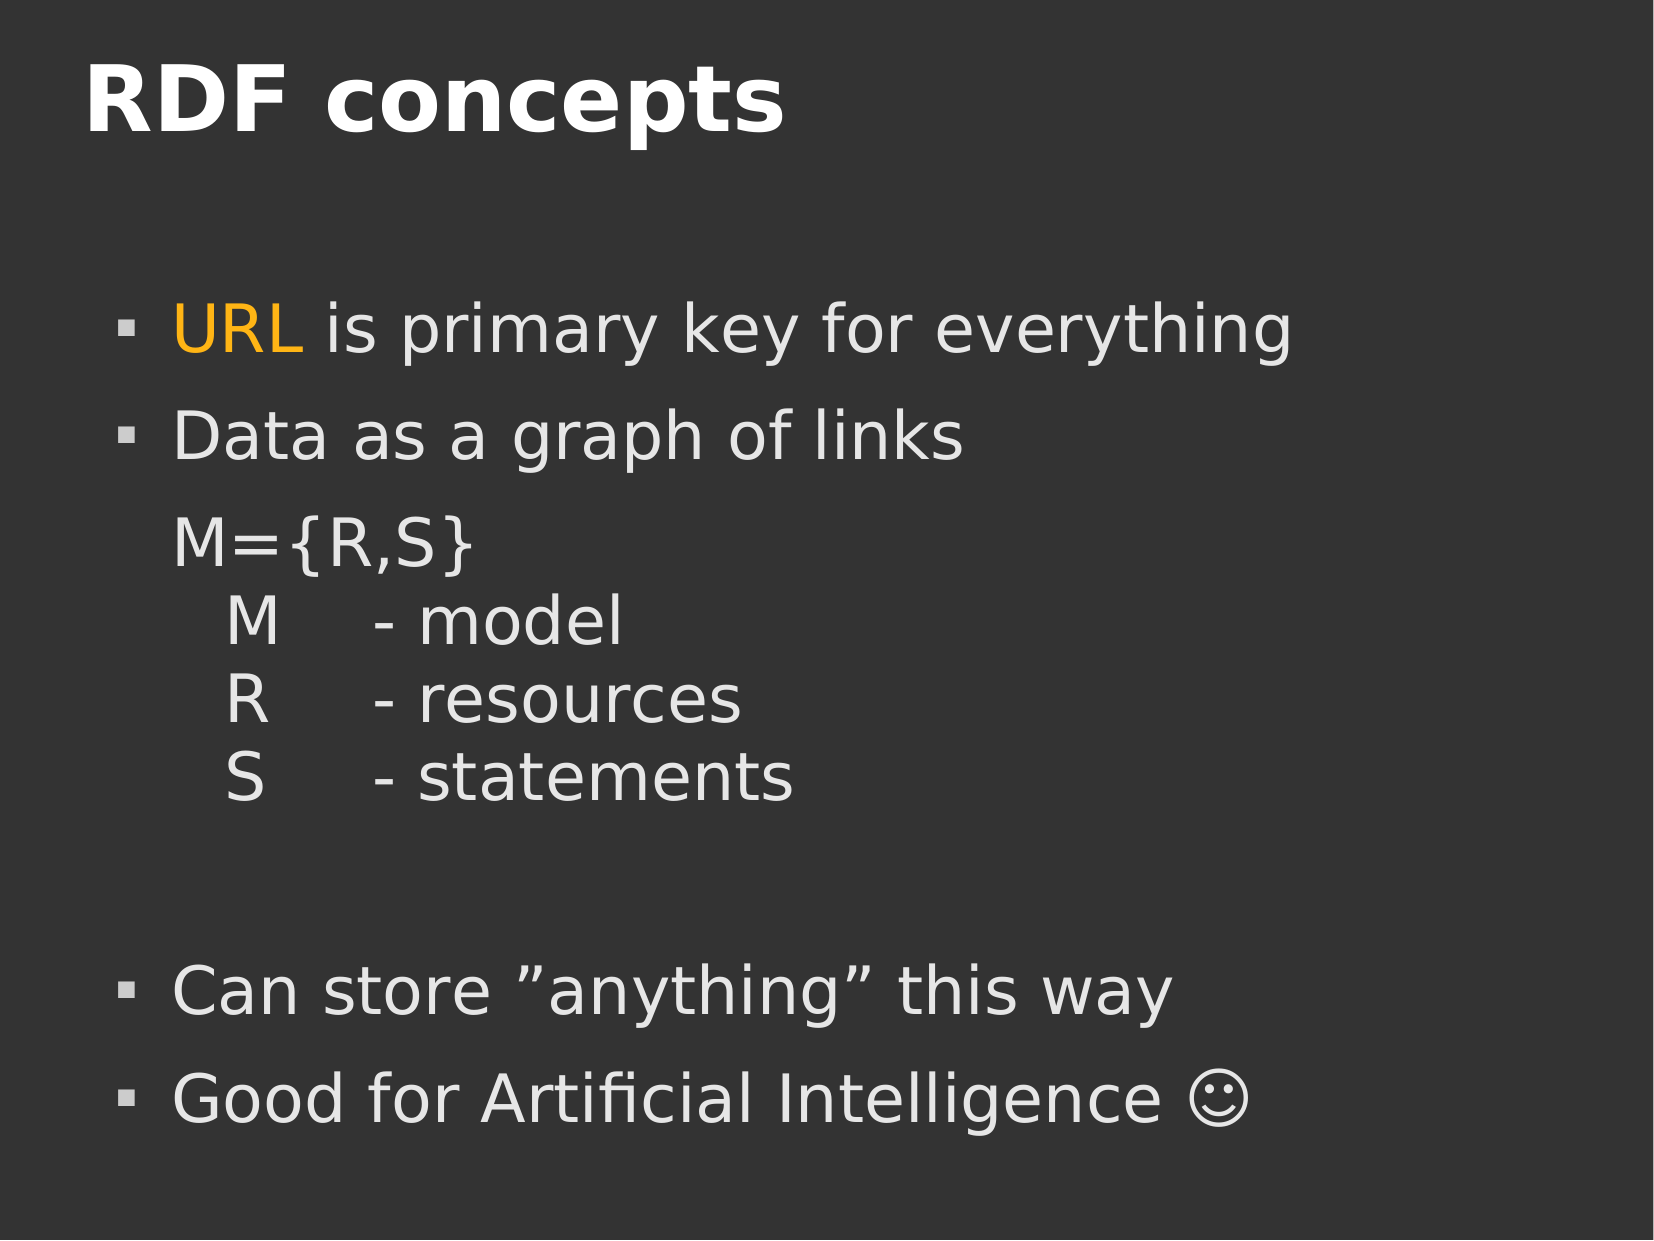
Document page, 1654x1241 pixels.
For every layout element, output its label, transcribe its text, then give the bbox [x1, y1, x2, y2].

title RDF concepts [82, 46, 1571, 154]
list URL is primary key for everything Data as a graph of links M={R,S} M - model R - resources S - statements Can store ”anything” this way Good for Artificial Intelligence ☺ [82, 290, 1571, 1138]
